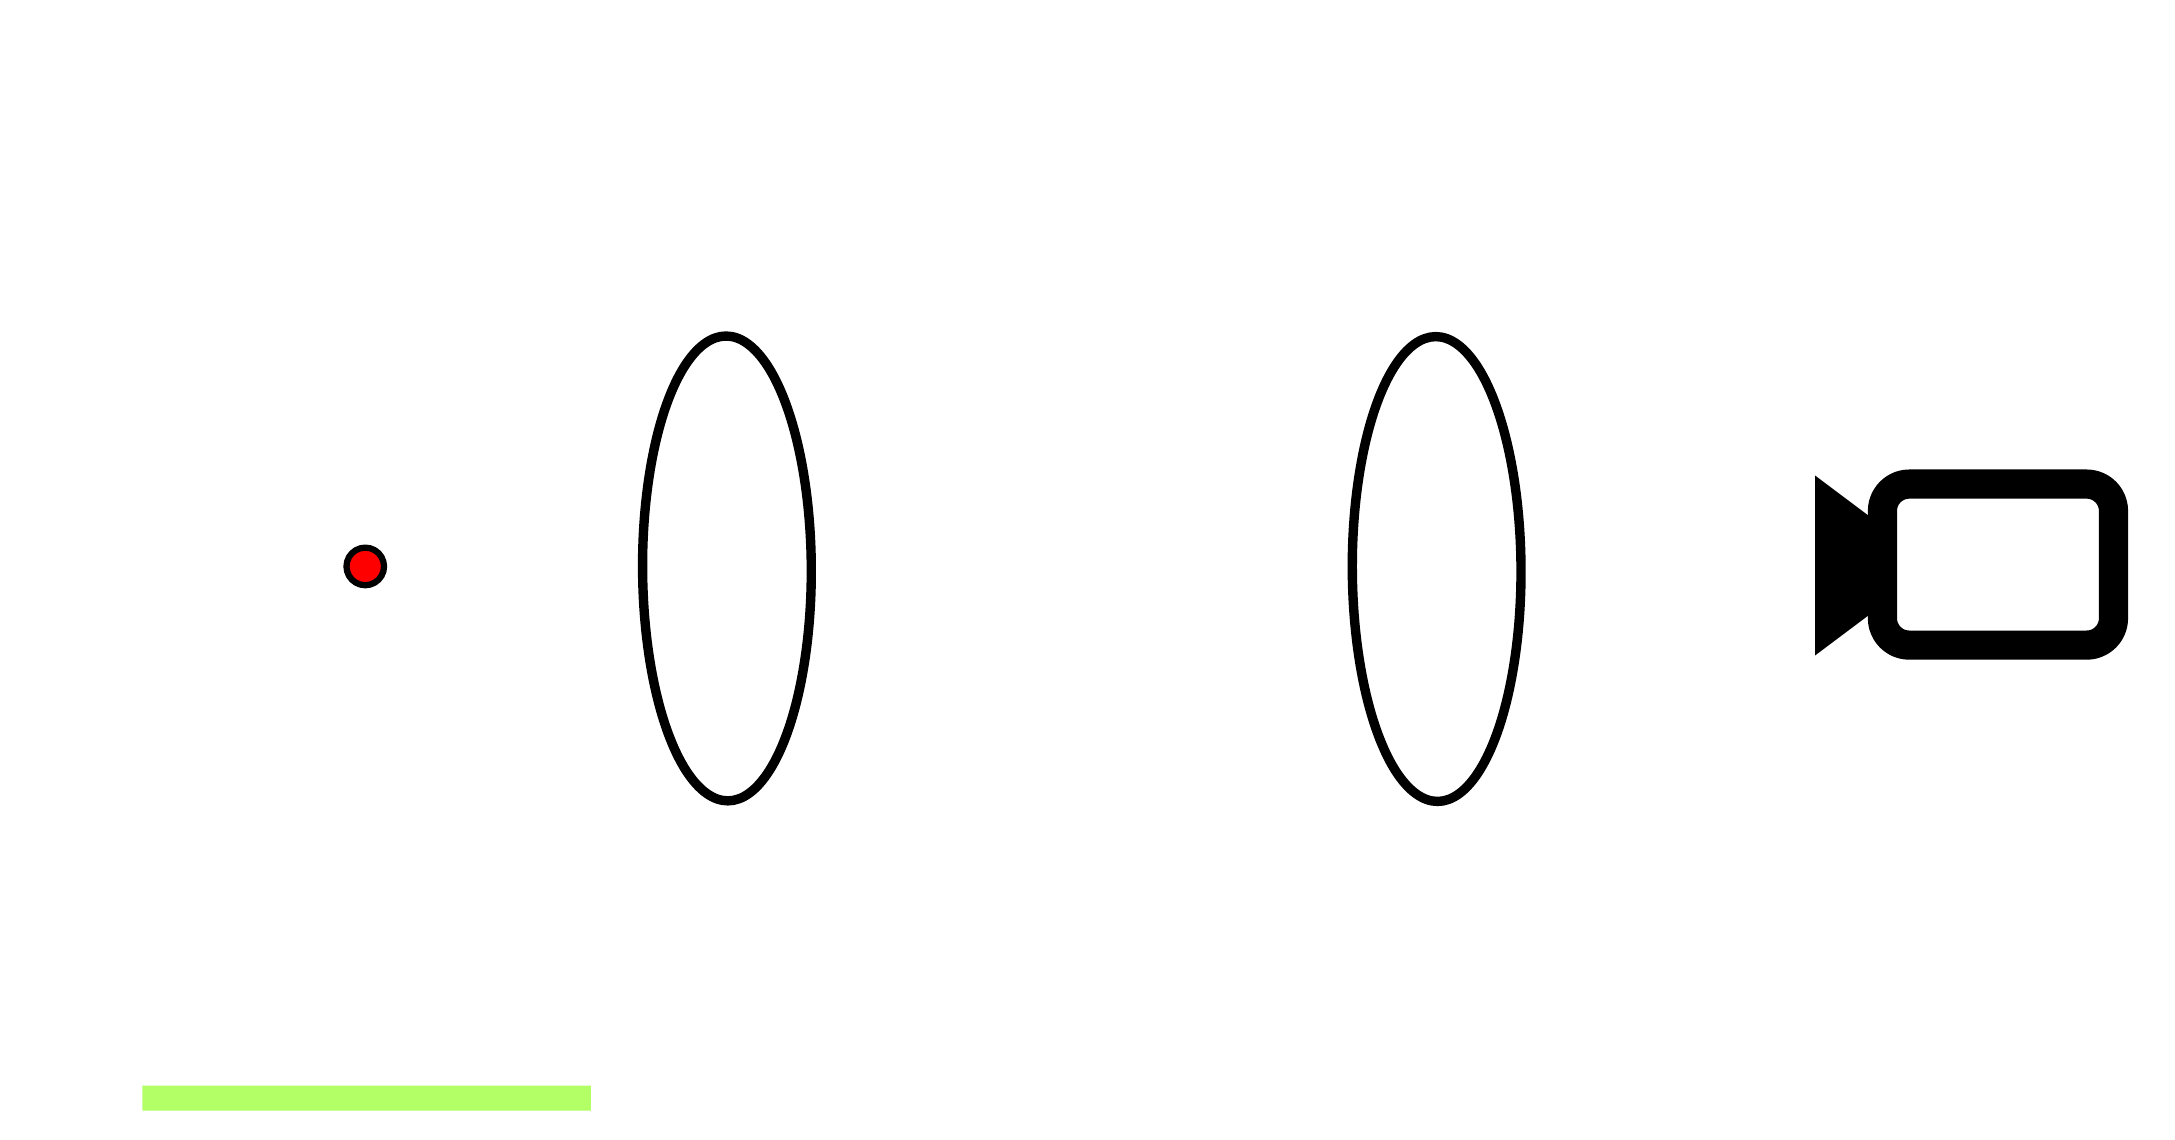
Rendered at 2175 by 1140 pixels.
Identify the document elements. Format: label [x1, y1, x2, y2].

text_box [1352, 336, 1522, 802]
text_box [642, 336, 812, 801]
text_box [1815, 475, 1876, 656]
text_box [1882, 484, 2114, 646]
text_box [346, 547, 385, 586]
